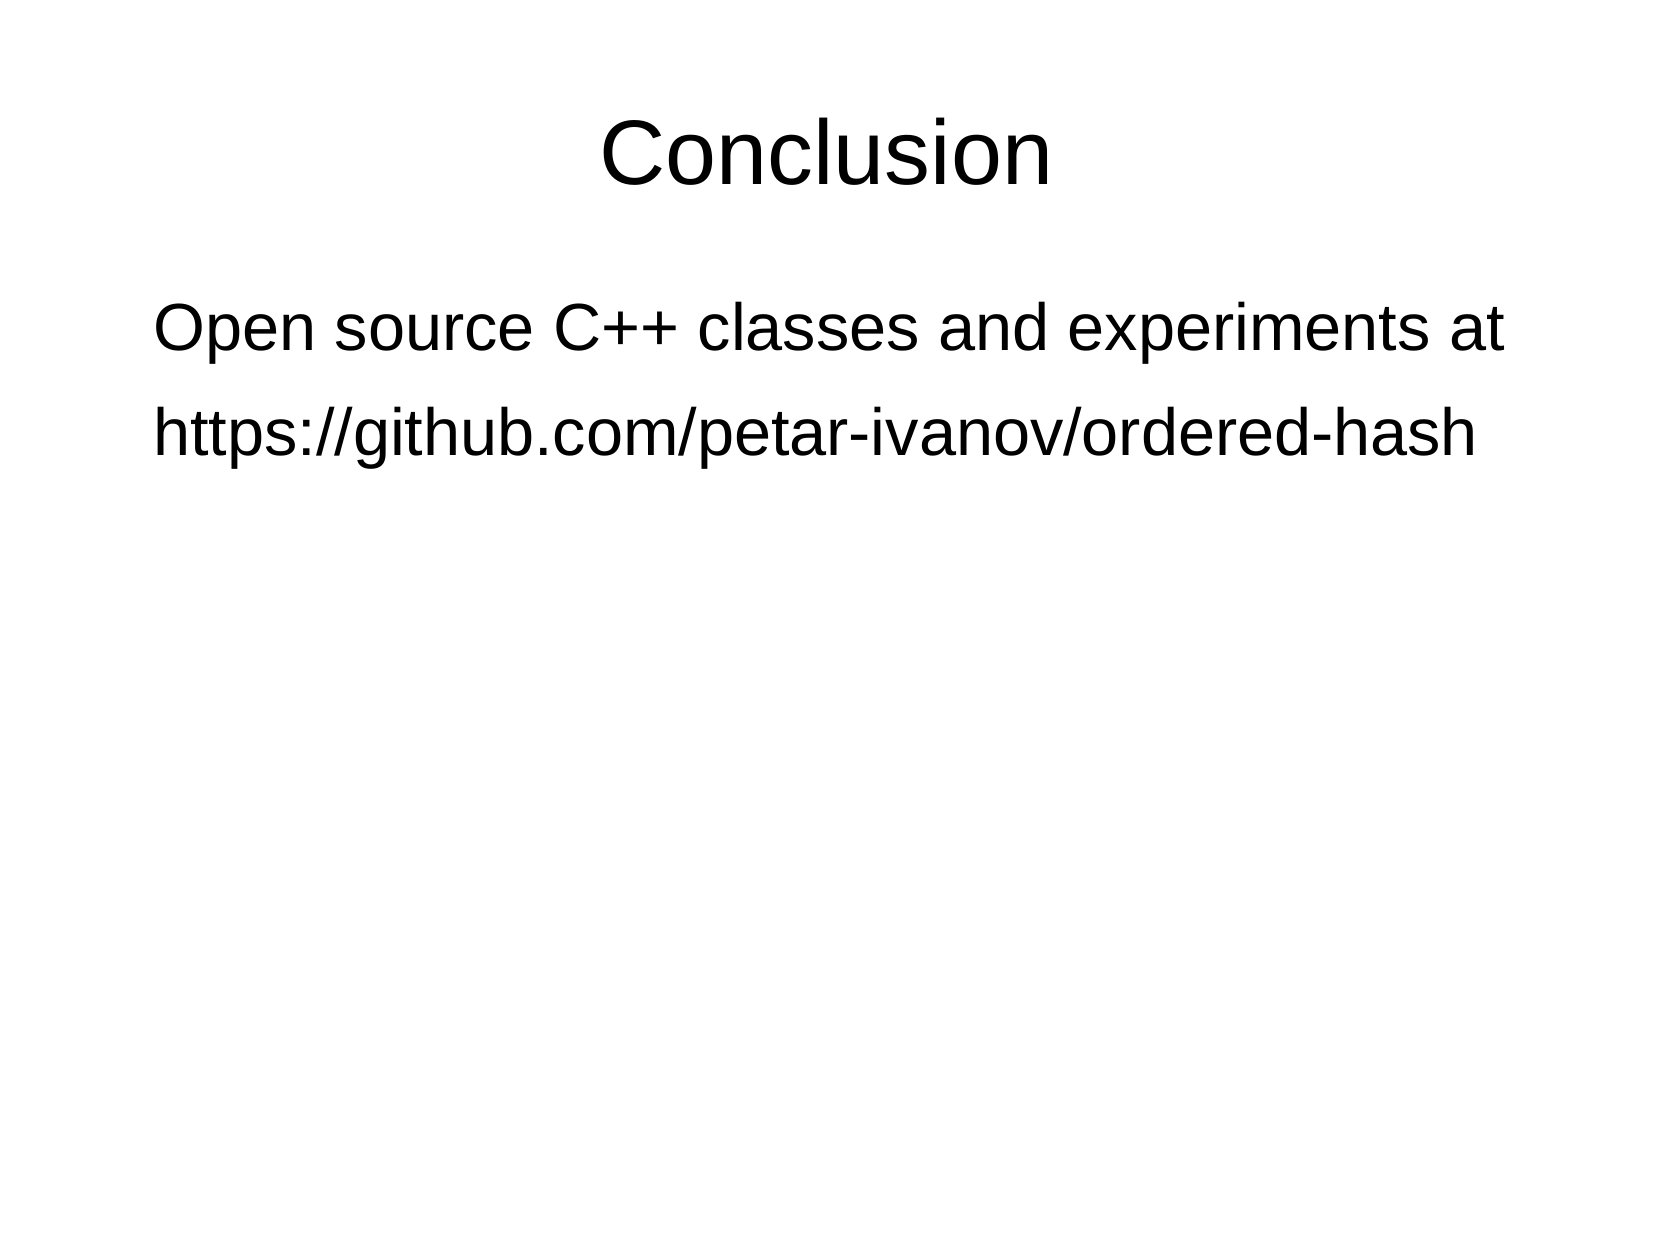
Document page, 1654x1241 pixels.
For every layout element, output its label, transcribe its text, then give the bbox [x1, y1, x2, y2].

title Conclusion [82, 49, 1571, 257]
list Open source C++ classes and experiments at https://github.com/petar-ivanov/ordered-hash [82, 290, 1538, 1010]
